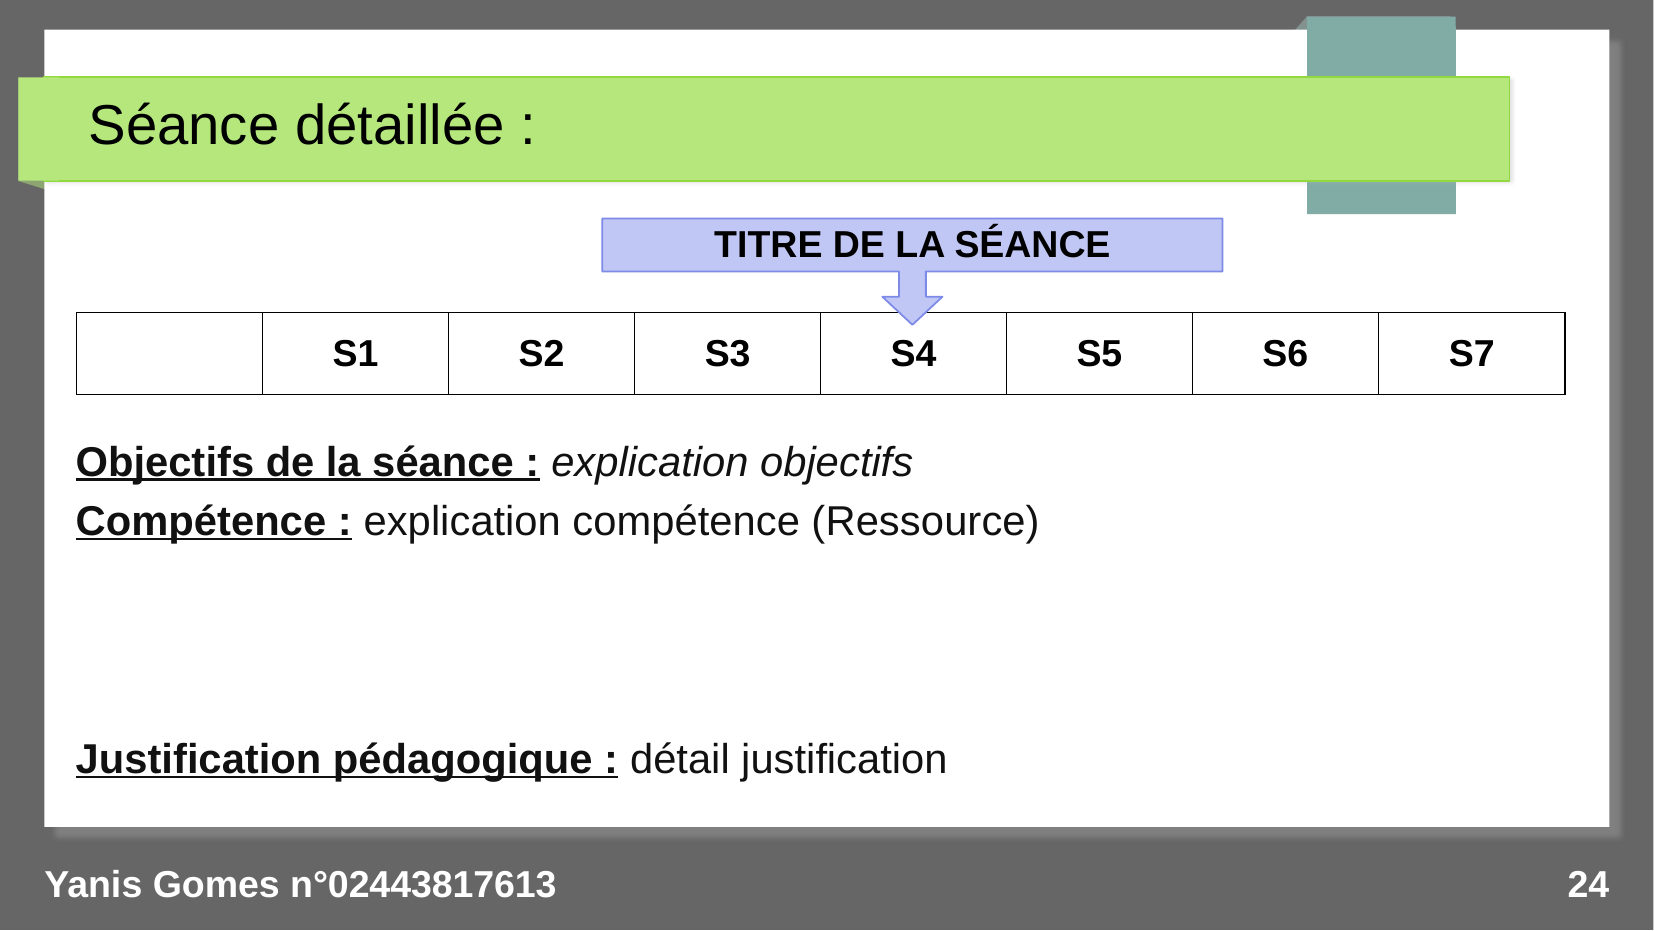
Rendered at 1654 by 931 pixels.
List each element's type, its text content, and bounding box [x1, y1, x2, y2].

list Objectifs de la séance : explication objectifs [75, 437, 1564, 487]
list Justification pédagogique : détail justification [75, 714, 1565, 804]
title Séance détaillée : [88, 73, 1506, 178]
table_header S4 [821, 313, 1006, 394]
text_box Yanis Gomes n°02443817613 [29, 856, 680, 916]
table_header S3 [635, 313, 820, 394]
text_box <numéro> [974, 856, 1625, 916]
table_header [77, 313, 262, 394]
table_header S7 [1379, 313, 1564, 394]
list Compétence : explication compétence (Ressource) [75, 496, 1564, 546]
text_box TITRE DE LA SÉANCE [602, 218, 1223, 325]
table_header S1 [263, 313, 448, 394]
table_header S6 [1193, 313, 1378, 394]
table_header S2 [449, 313, 634, 394]
table_header S5 [1007, 313, 1192, 394]
